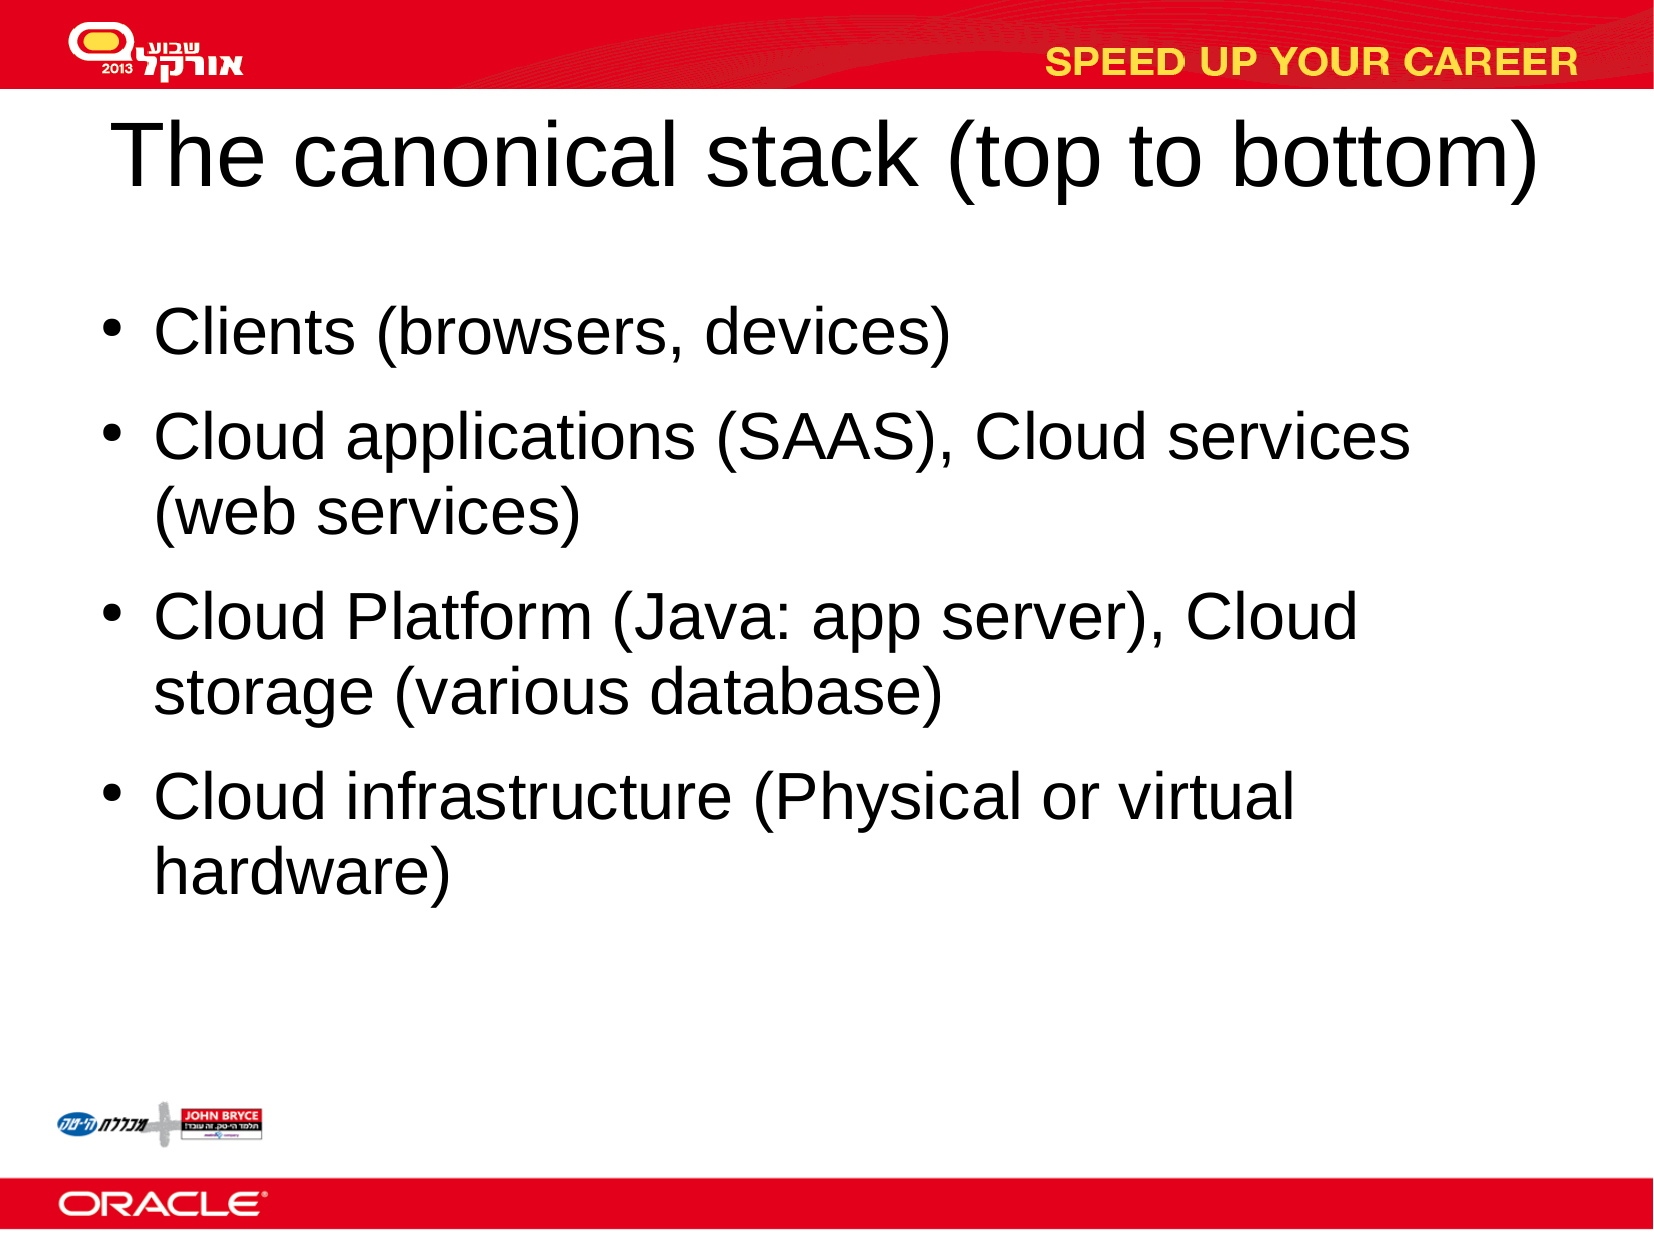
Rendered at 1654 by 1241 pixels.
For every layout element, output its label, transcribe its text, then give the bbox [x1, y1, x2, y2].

picture [0, 0, 1654, 89]
picture [0, 1087, 1653, 1240]
title The canonical stack (top to bottom) [82, 49, 1571, 257]
list Clients (browsers, devices) Cloud applications (SAAS), Cloud services (web services) Cloud Platform (Java: app server), Cloud storage (various database) Cloud infrastructure (Physical or virtual hardware) [82, 290, 1538, 1010]
